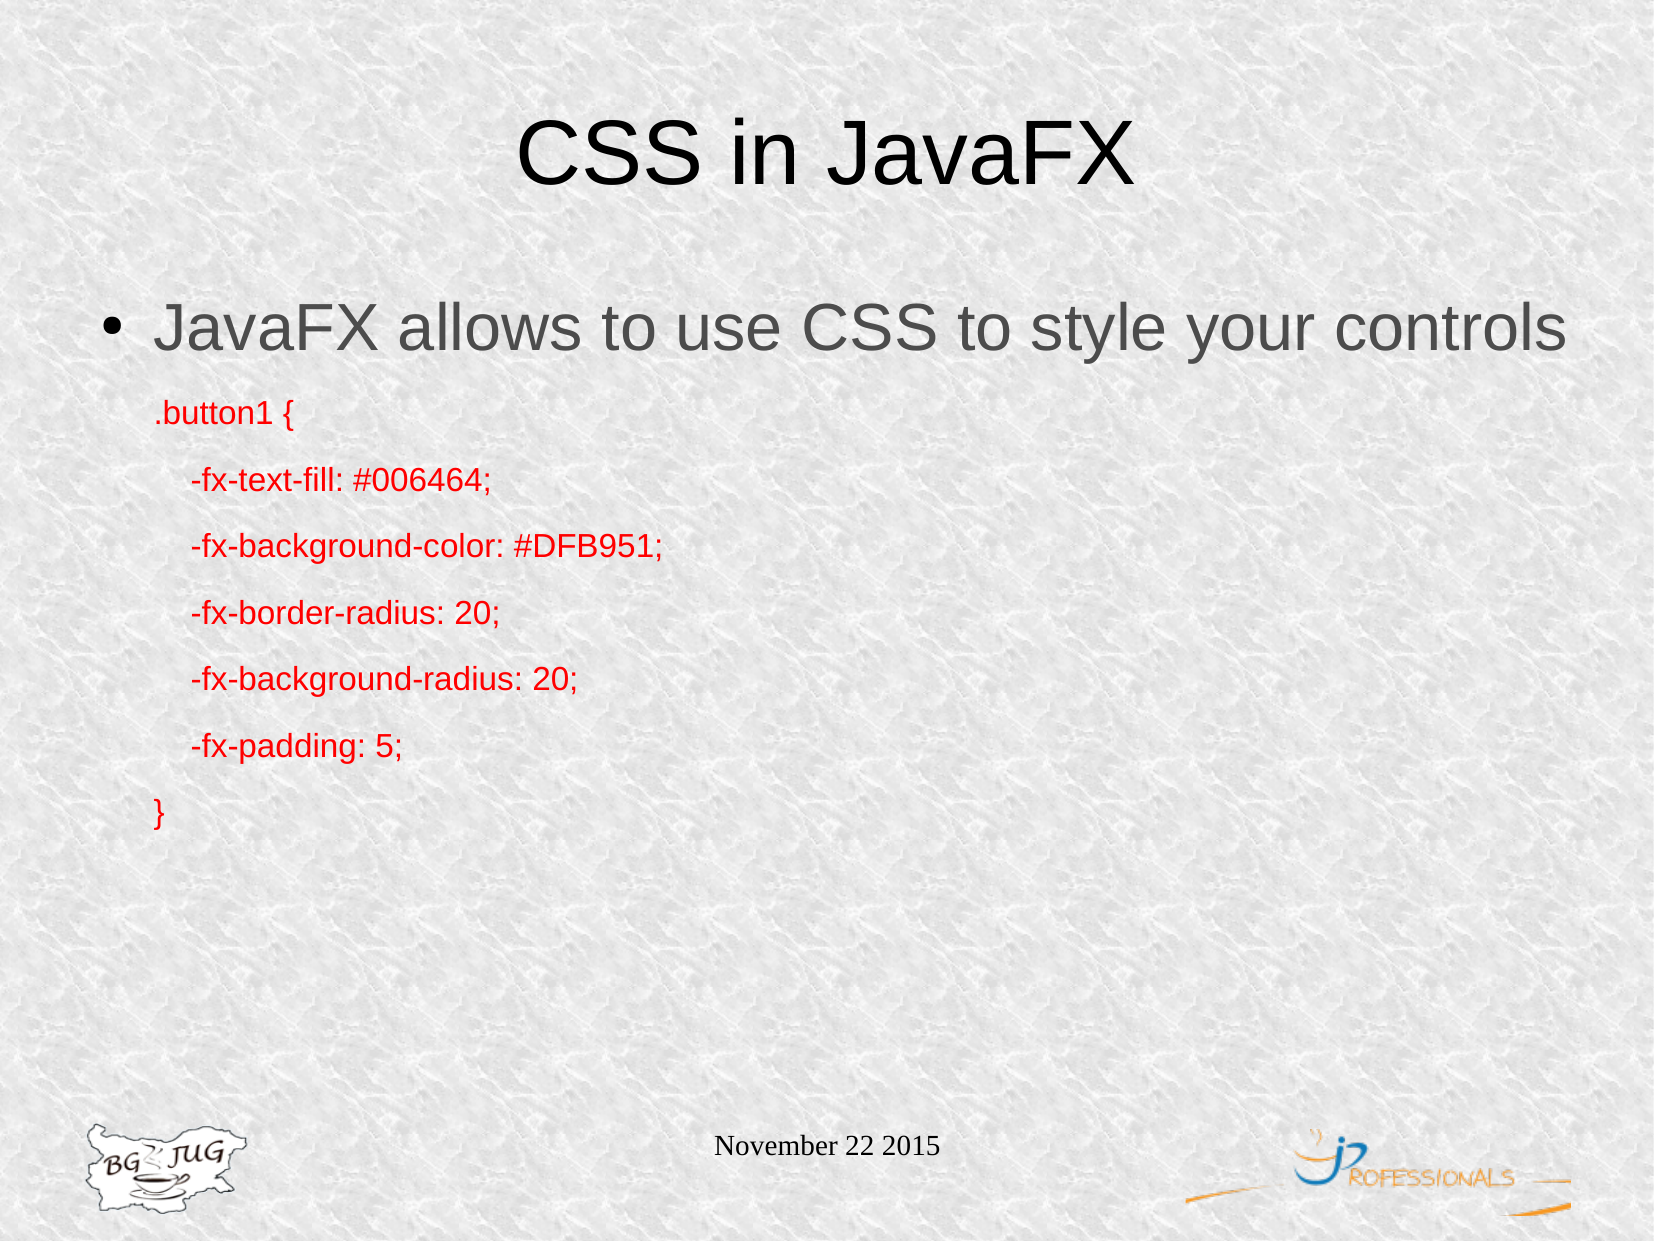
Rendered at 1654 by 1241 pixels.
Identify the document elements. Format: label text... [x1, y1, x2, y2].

list JavaFX allows to use CSS to style your controls .button1 { -fx-text-fill: #006464; -fx-background-color: #DFB951; -fx-border-radius: 20; -fx-background-radius: 20; -fx-padding: 5; } [82, 290, 1571, 1010]
title CSS in JavaFX [82, 49, 1571, 257]
picture [0, 0, 1654, 1241]
